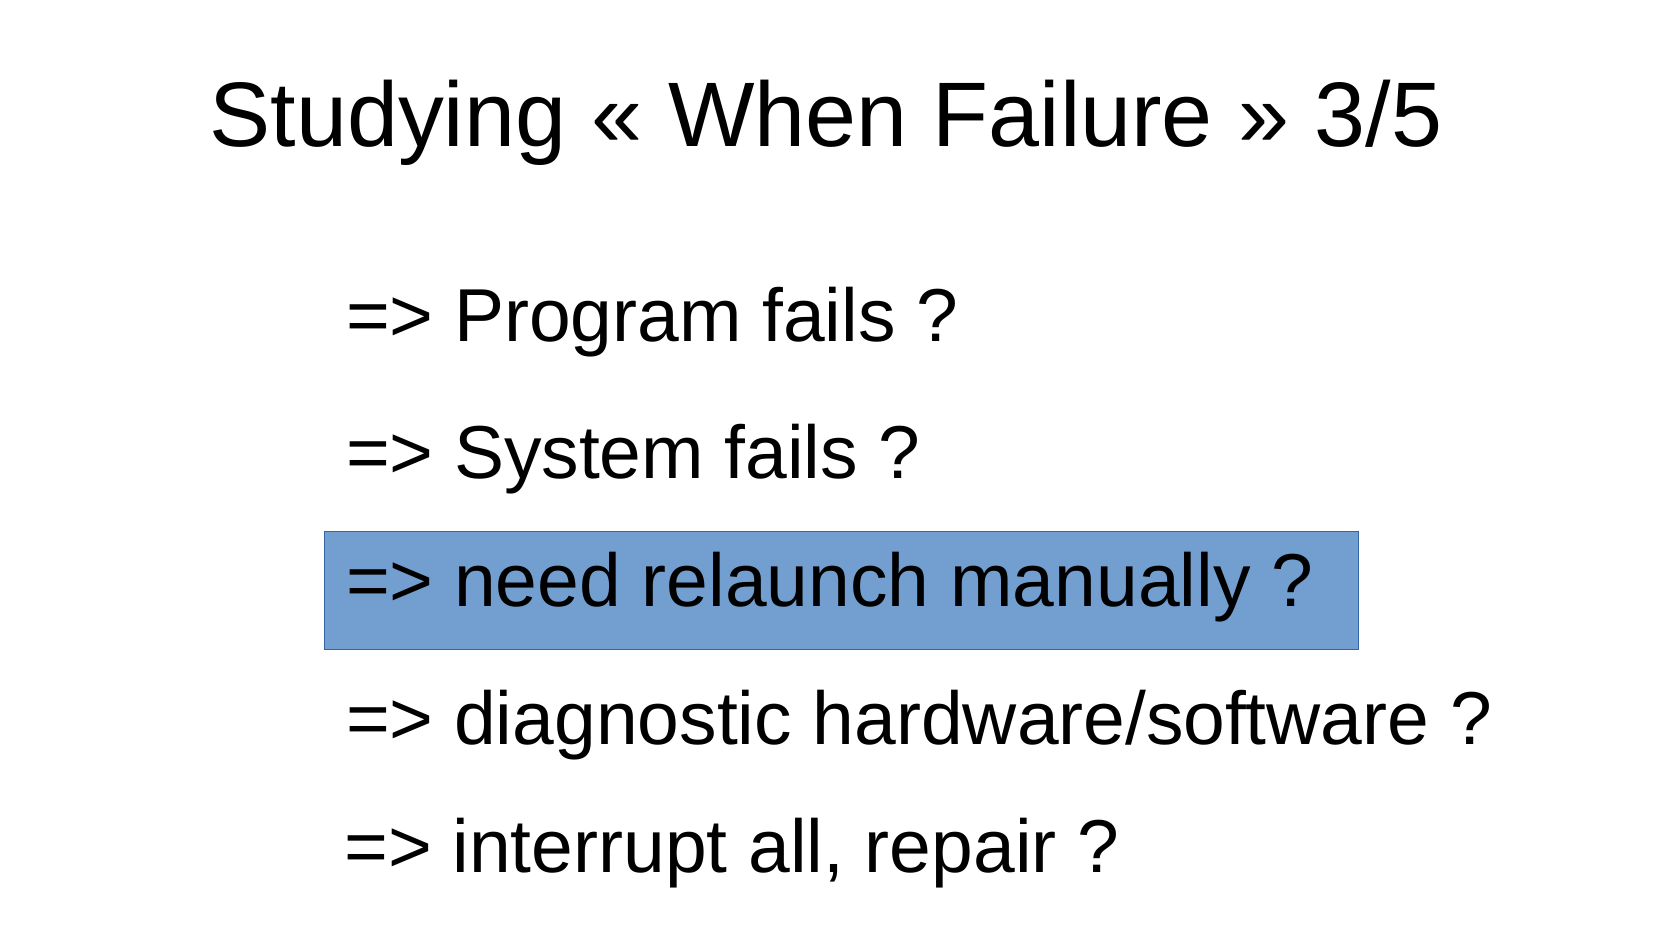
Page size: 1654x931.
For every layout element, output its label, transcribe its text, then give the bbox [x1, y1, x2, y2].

text_box => need relaunch manually ? [331, 531, 1329, 631]
text_box => System fails ? [331, 403, 937, 503]
text_box => interrupt all, repair ? [329, 797, 1135, 897]
text_box [324, 531, 1359, 650]
text_box => Program fails ? [331, 265, 974, 365]
text_box => diagnostic hardware/software ? [331, 668, 1508, 768]
title Studying « When Failure » 3/5 [82, 37, 1571, 193]
